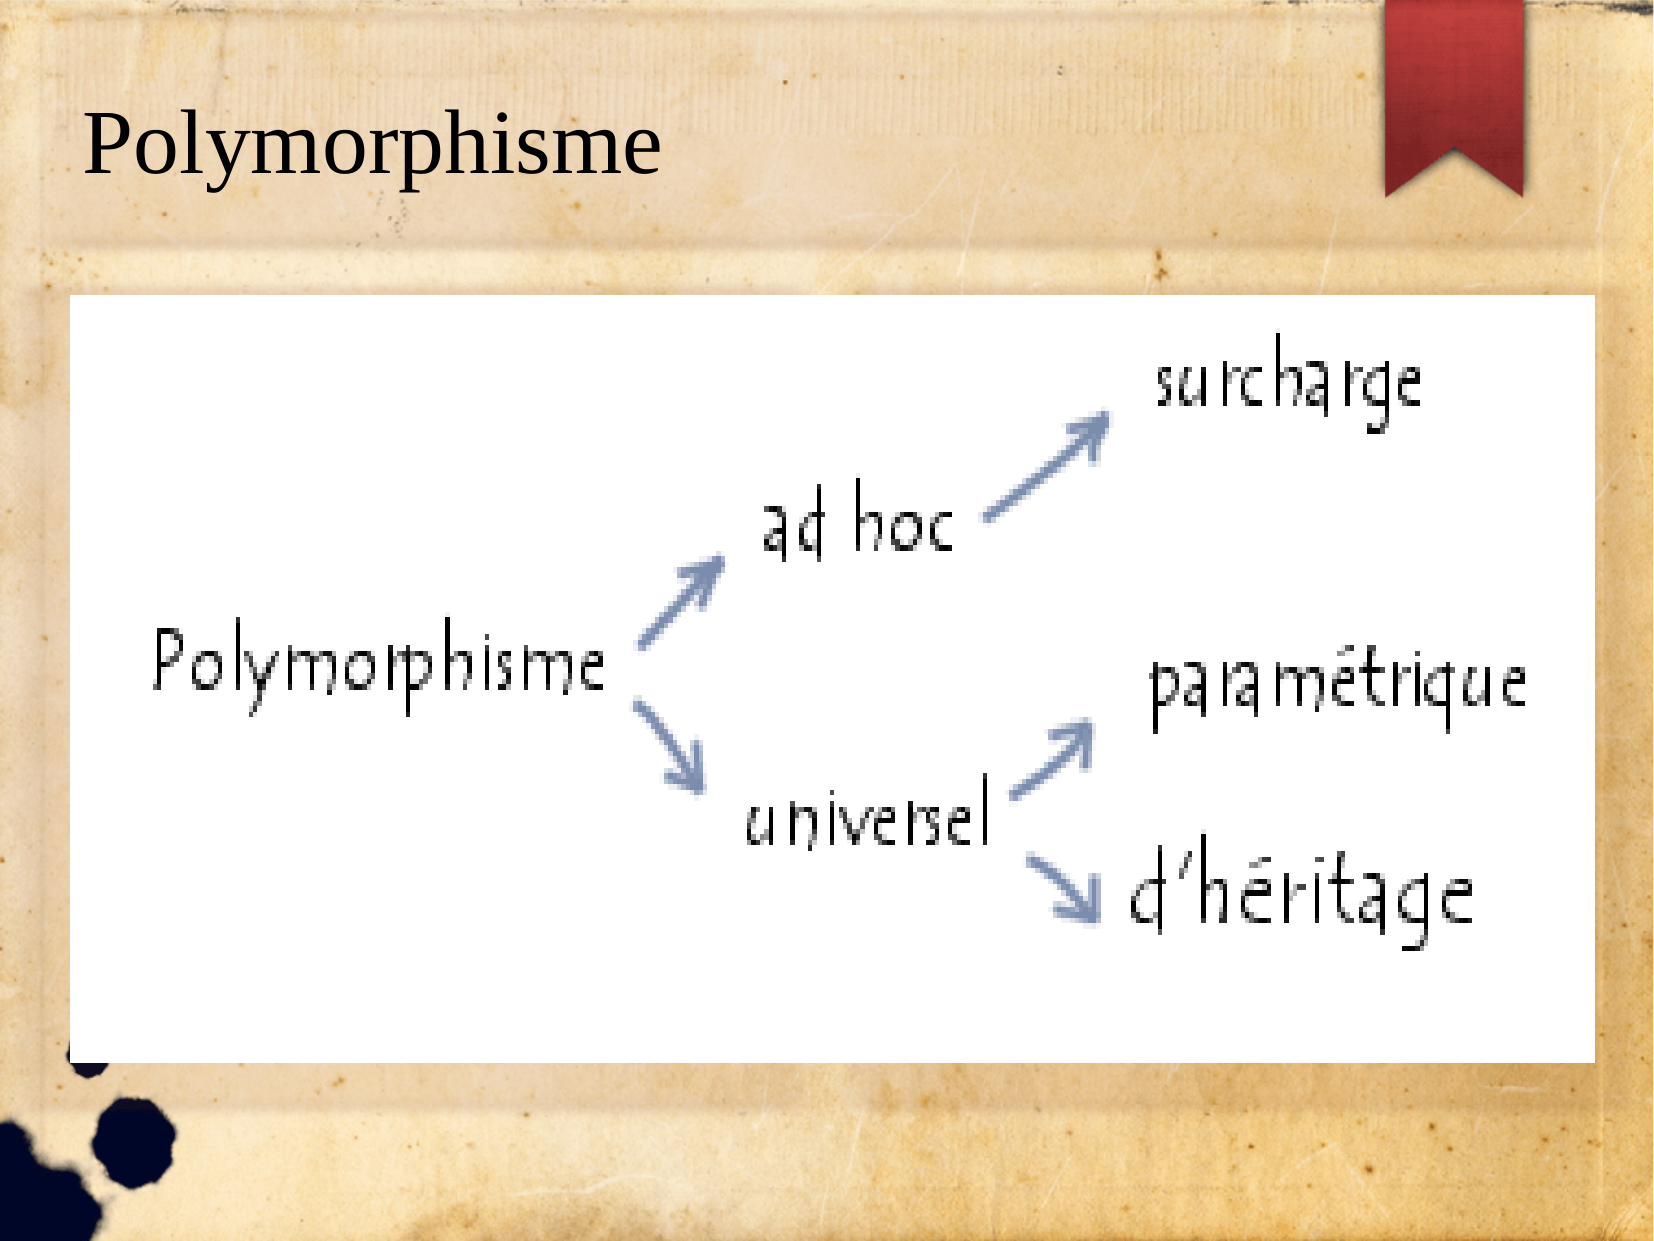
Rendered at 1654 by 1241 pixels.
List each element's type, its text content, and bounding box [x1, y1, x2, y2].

picture [0, 0, 1654, 1241]
title Polymorphisme [82, 49, 1347, 237]
